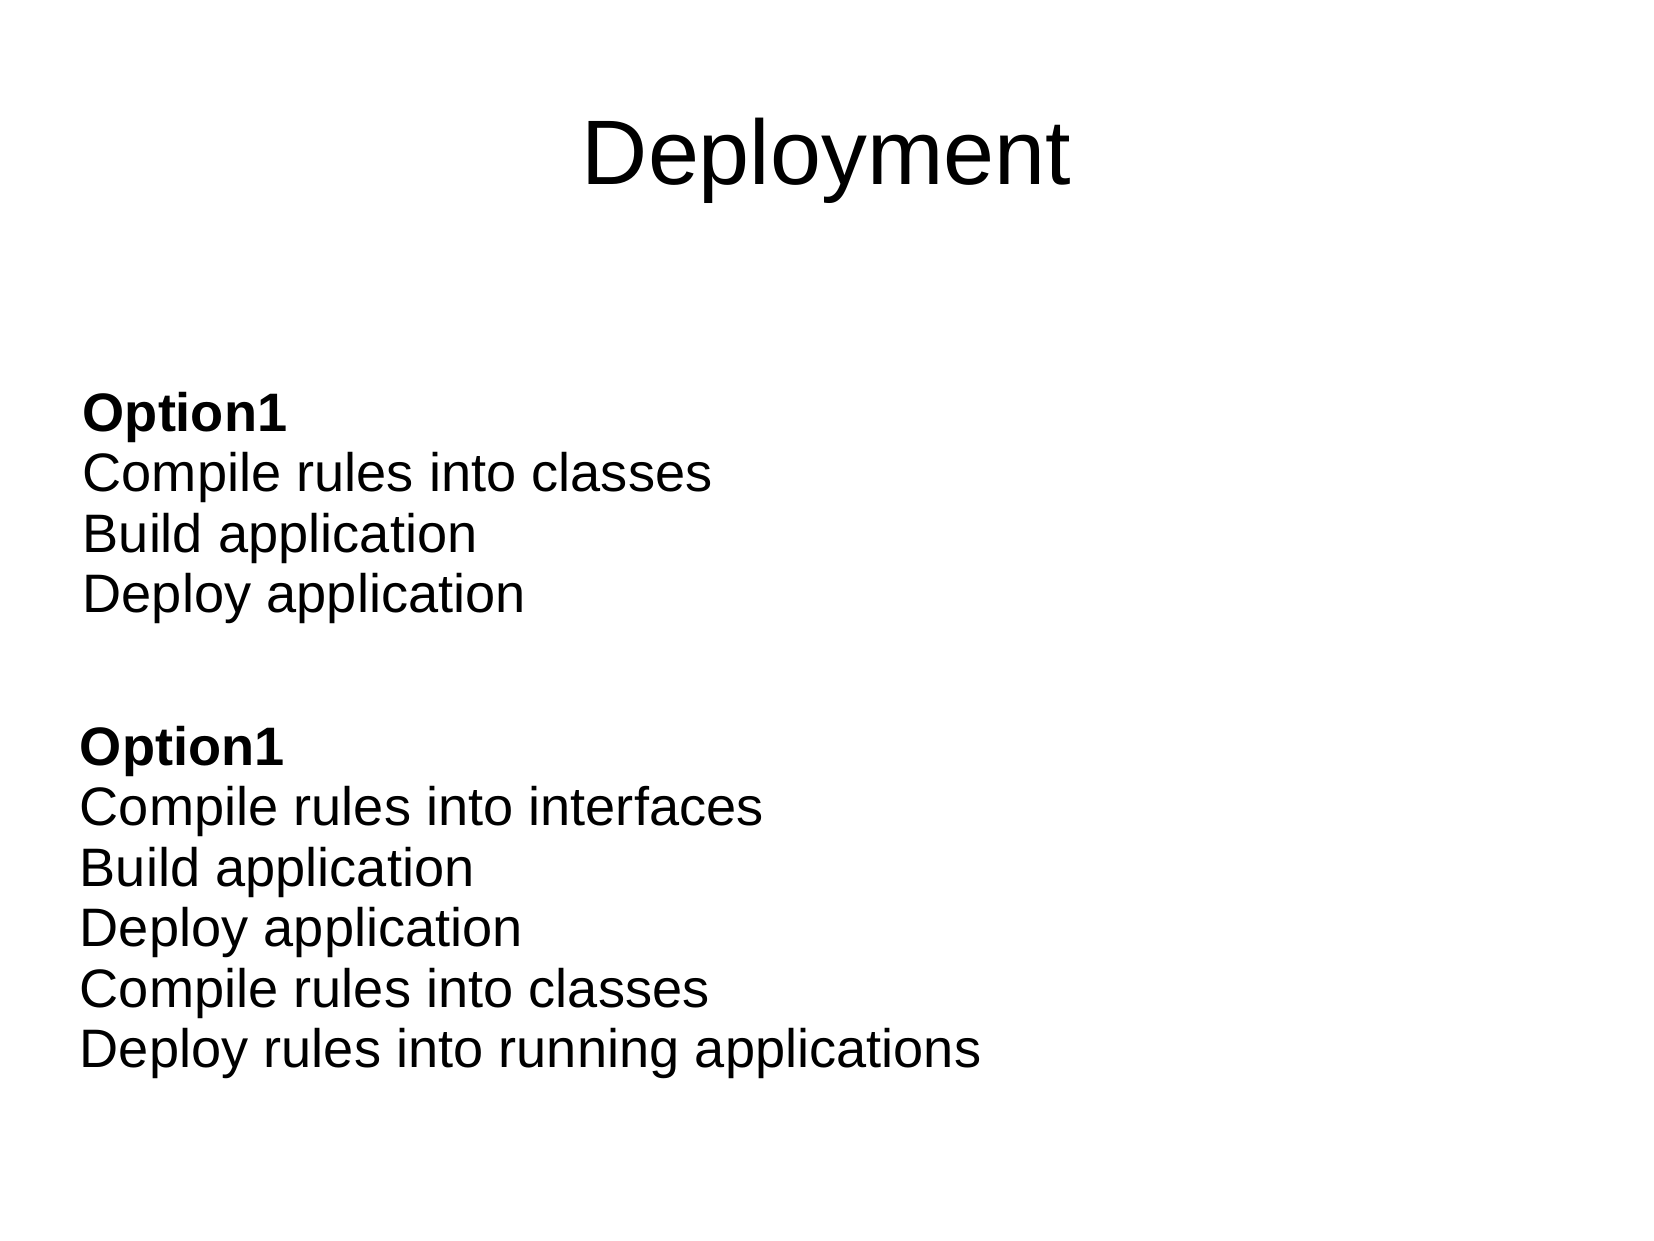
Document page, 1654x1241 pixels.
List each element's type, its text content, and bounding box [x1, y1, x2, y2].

title Deployment [82, 56, 1571, 250]
text_box Option1 Compile rules into interfaces Build application Deploy application Compile rules into classes Deploy rules into running applications [64, 708, 1512, 1208]
subtitle Option1 Compile rules into classes Build application Deploy application [82, 297, 1571, 709]
